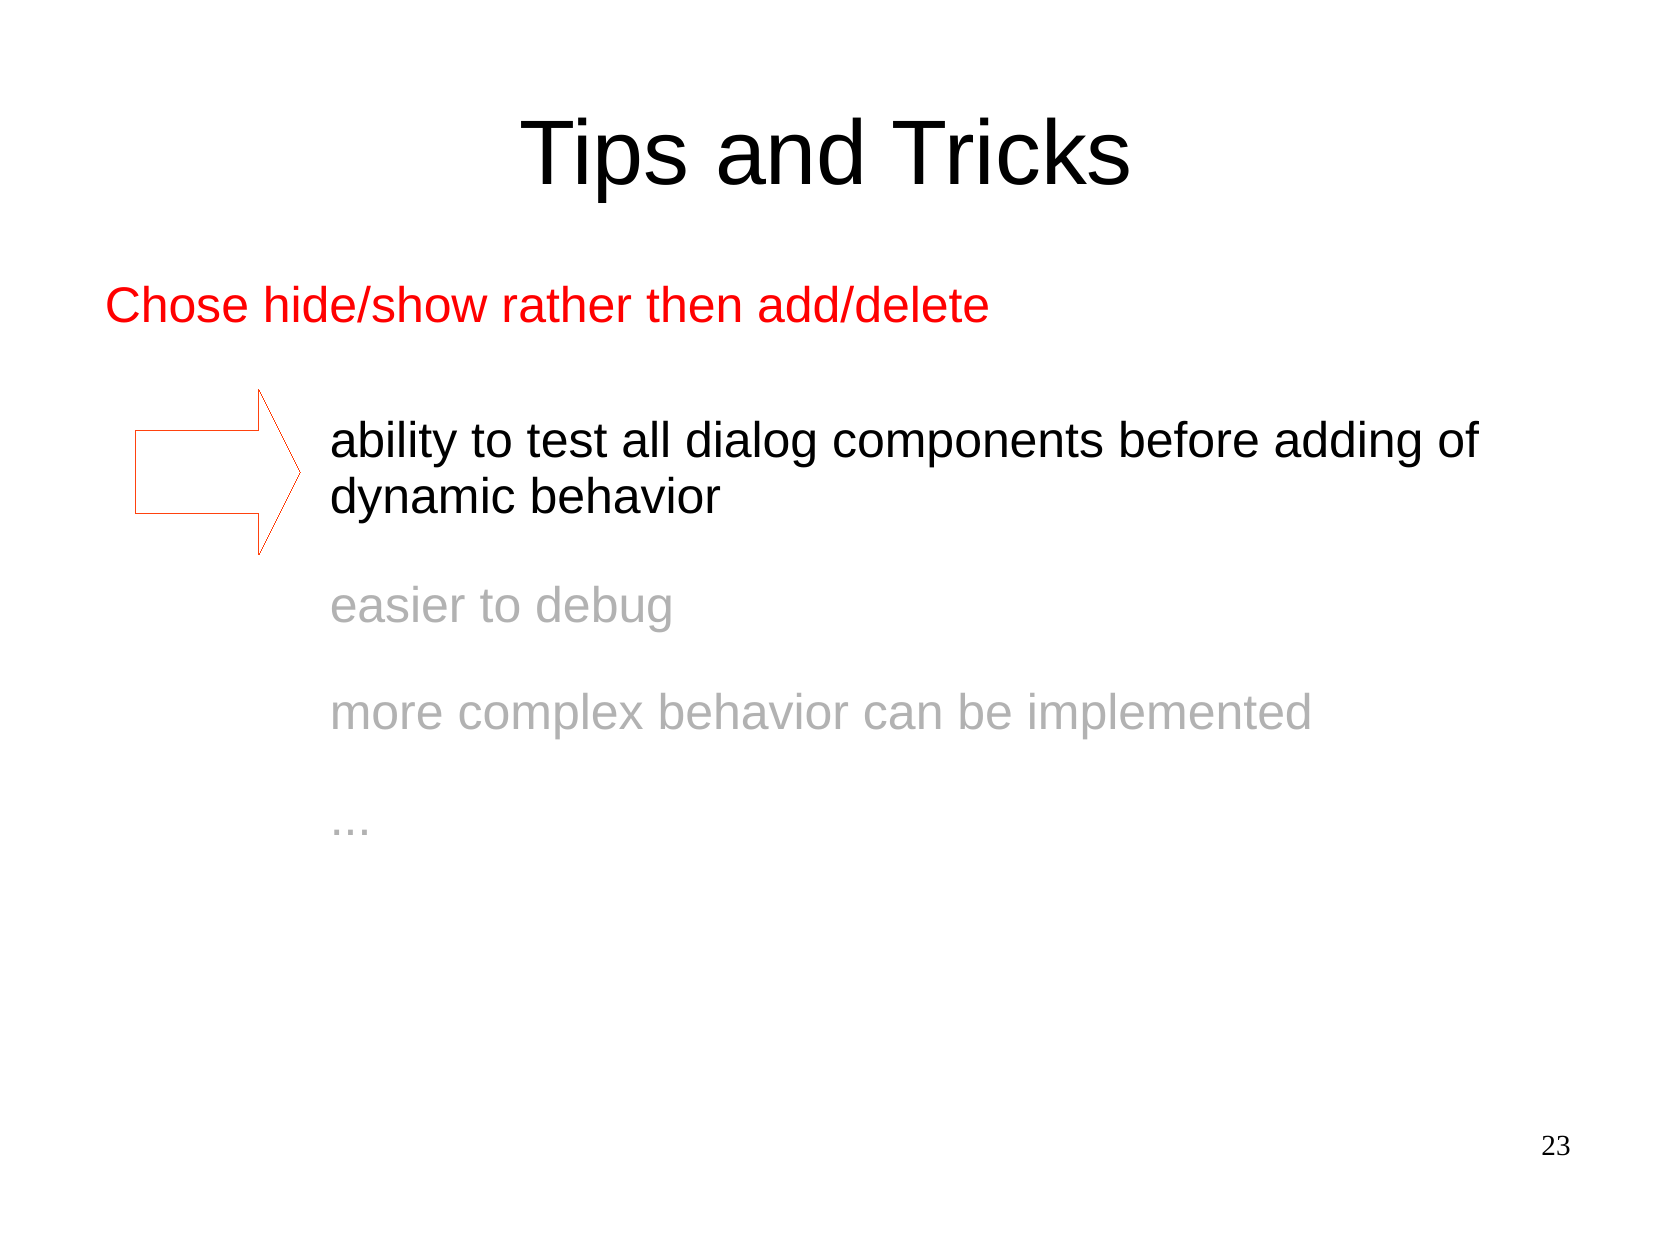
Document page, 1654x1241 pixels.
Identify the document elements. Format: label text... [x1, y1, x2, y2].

text_box ability to test all dialog components before adding of dynamic behavior [315, 405, 1654, 533]
text_box ... [315, 782, 1329, 855]
text_box Chose hide/show rather then add/delete [90, 270, 1576, 342]
text_box more complex behavior can be implemented [315, 676, 1329, 748]
text_box easier to debug [315, 570, 690, 642]
title Tips and Tricks [82, 49, 1571, 257]
